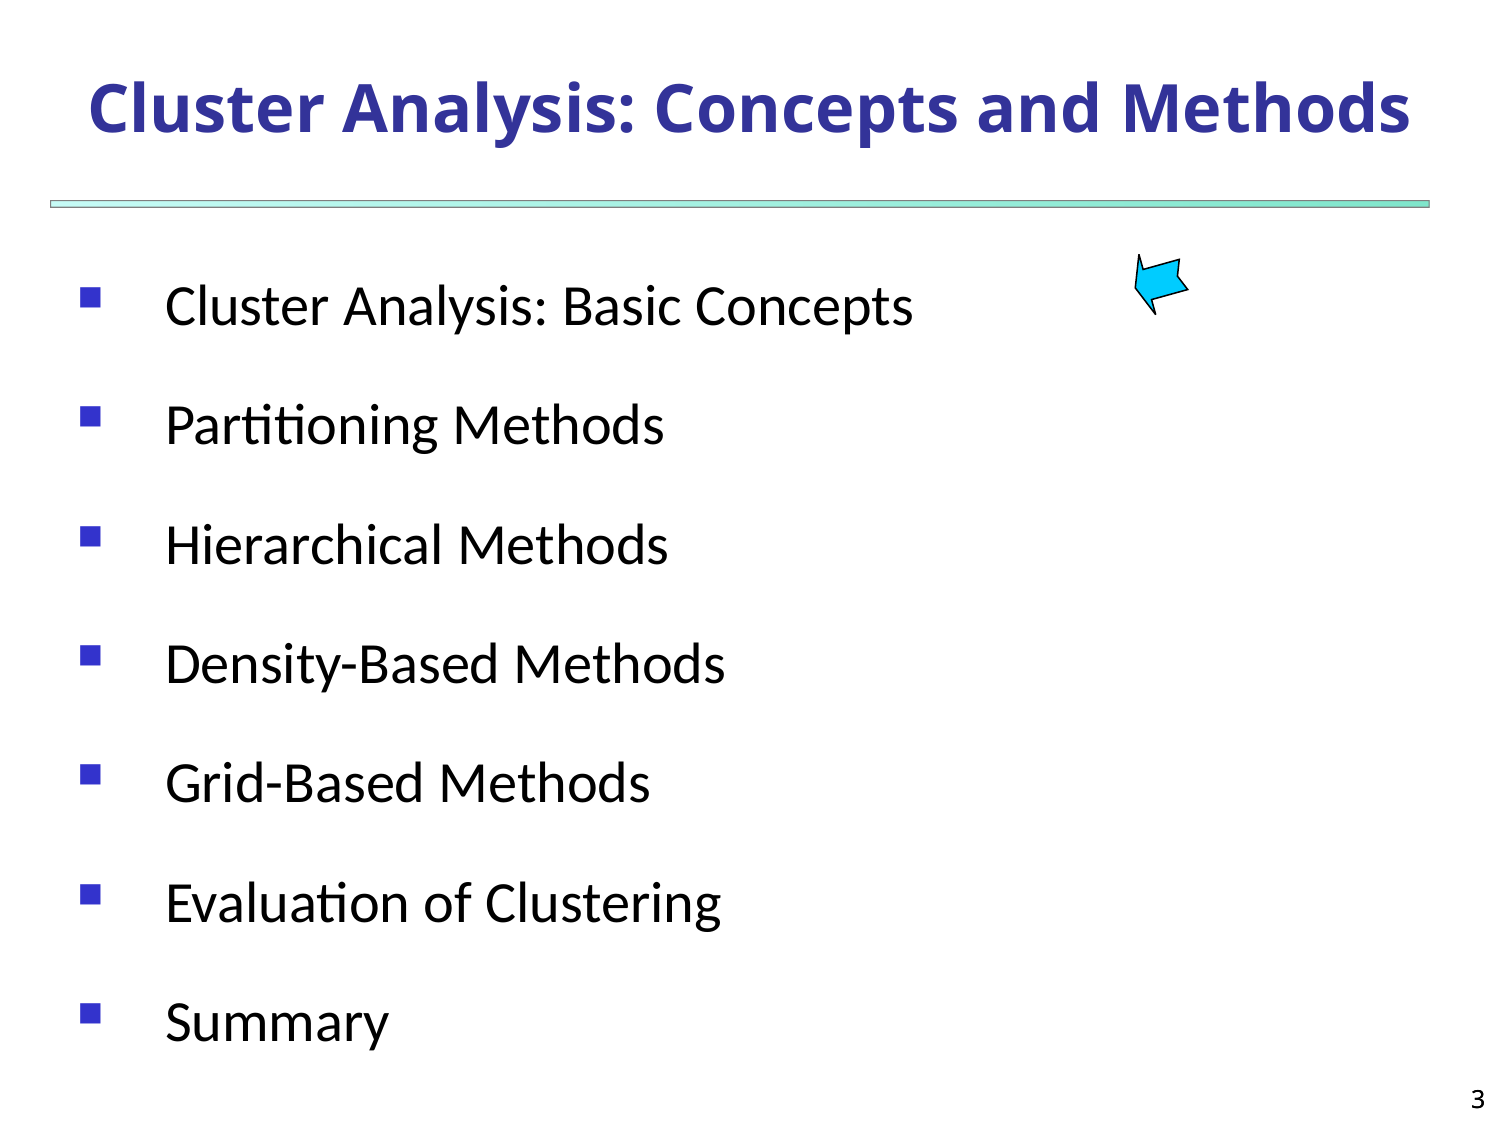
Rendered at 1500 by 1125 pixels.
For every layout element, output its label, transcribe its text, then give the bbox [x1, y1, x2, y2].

title Cluster Analysis: Concepts and Methods [0, 18, 1500, 194]
text_box 18 [1187, 1062, 1500, 1125]
list Cluster Analysis: Basic Concepts Partitioning Methods Hierarchical Methods Density-Based Methods Grid-Based Methods Evaluation of Clustering Summary [62, 224, 1412, 1075]
text_box [1135, 254, 1188, 315]
